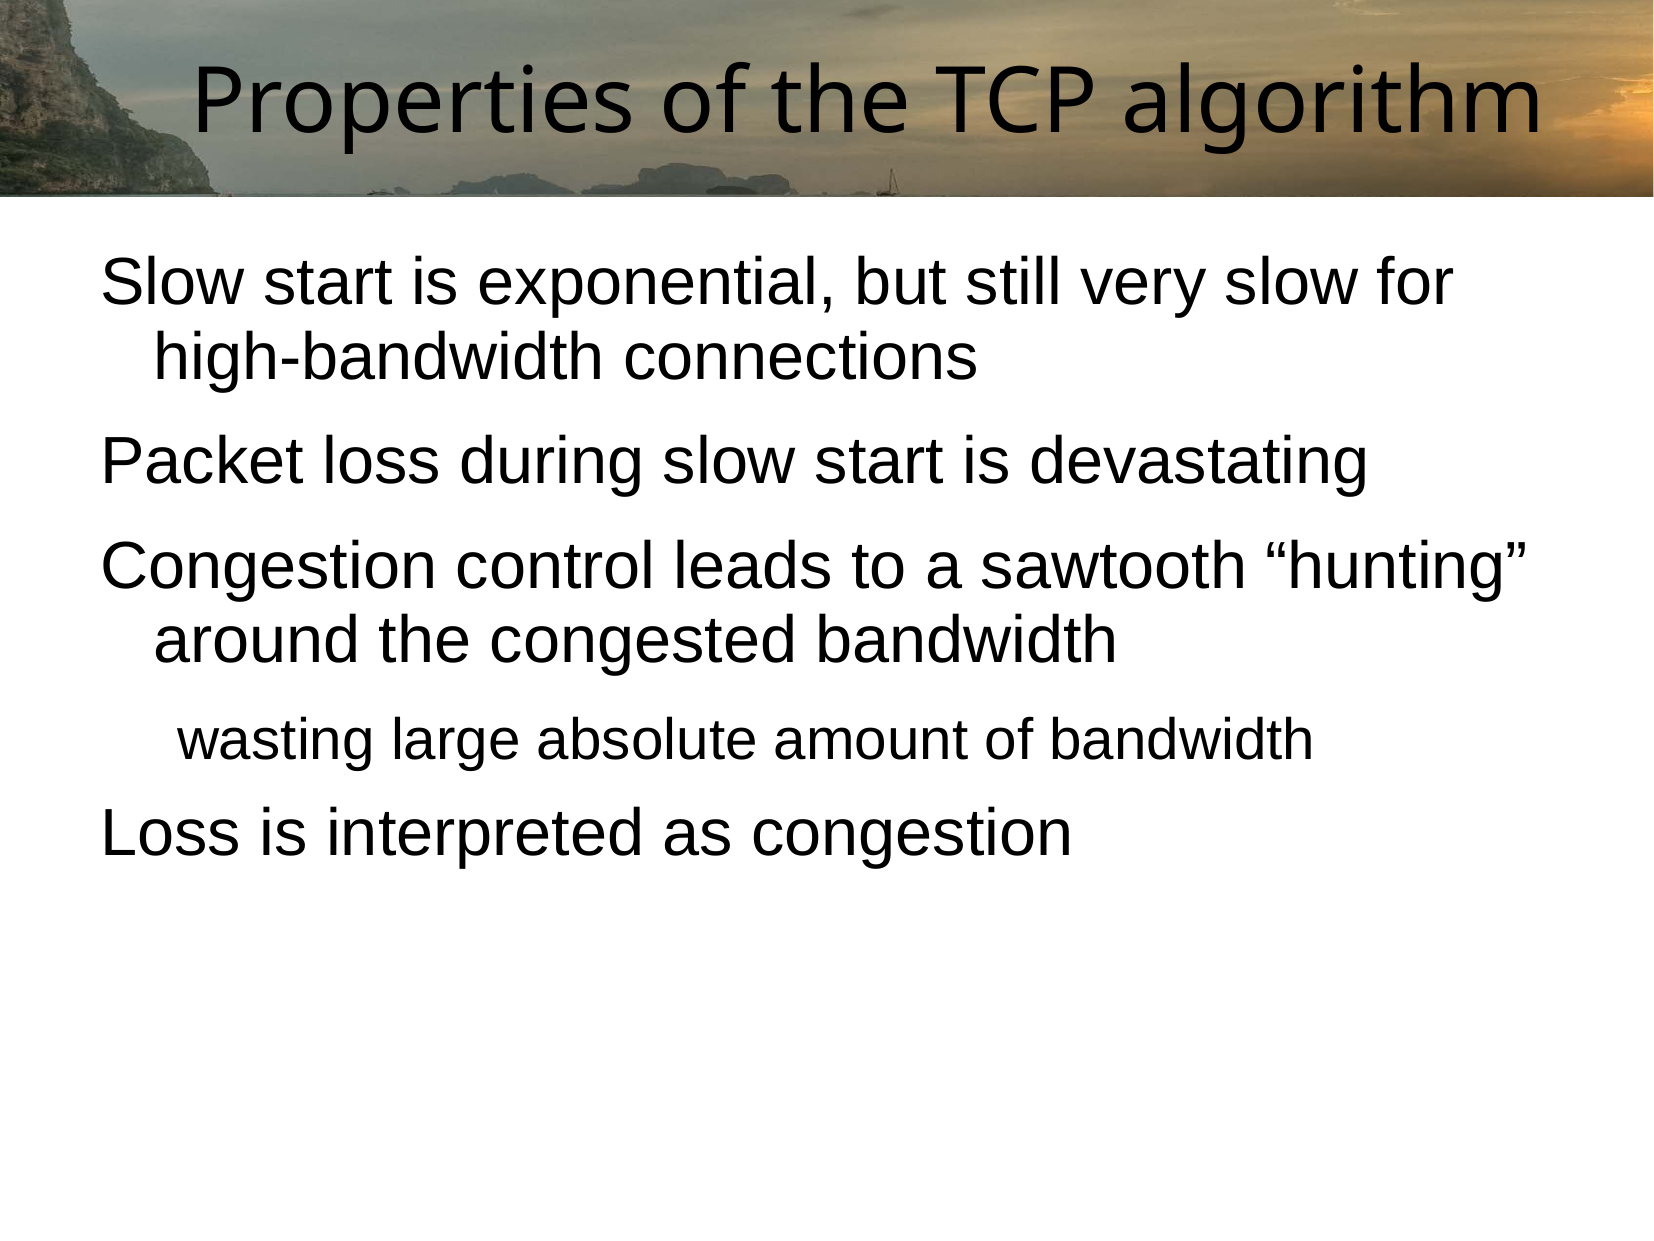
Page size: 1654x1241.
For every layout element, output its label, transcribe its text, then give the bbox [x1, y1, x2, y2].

title Properties of the TCP algorithm [190, 0, 1571, 194]
picture [0, 0, 1654, 197]
list Slow start is exponential, but still very slow for high-bandwidth connections Packet loss during slow start is devastating Congestion control leads to a sawtooth “hunting” around the congested bandwidth wasting large absolute amount of bandwidth Loss is interpreted as congestion [82, 244, 1571, 1225]
